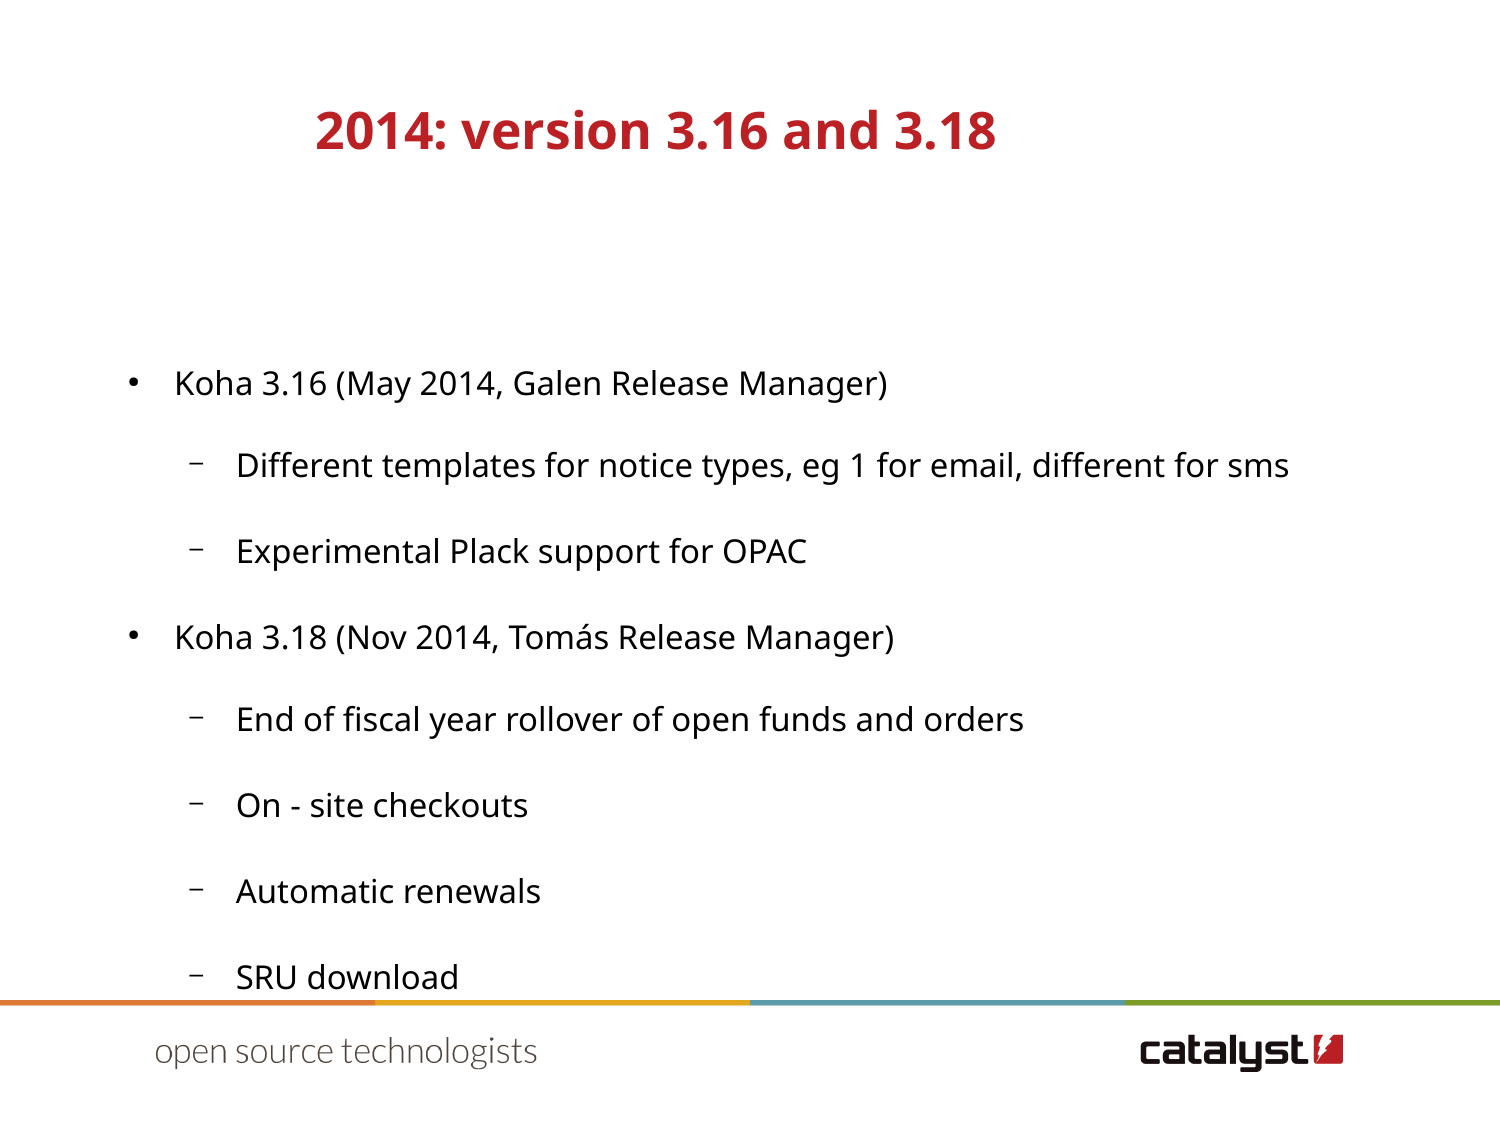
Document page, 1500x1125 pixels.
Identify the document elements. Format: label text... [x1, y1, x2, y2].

picture [0, 1000, 1500, 1072]
title 2014: version 3.16 and 3.18 [315, 0, 1463, 260]
list Koha 3.16 (May 2014, Galen Release Manager) Different templates for notice types, eg 1 for email, different for sms Experimental Plack support for OPAC Koha 3.18 (Nov 2014, Tomás Release Manager) End of fiscal year rollover of open funds and orders On - site checkouts Automatic renewals SRU download [112, 337, 1377, 1004]
